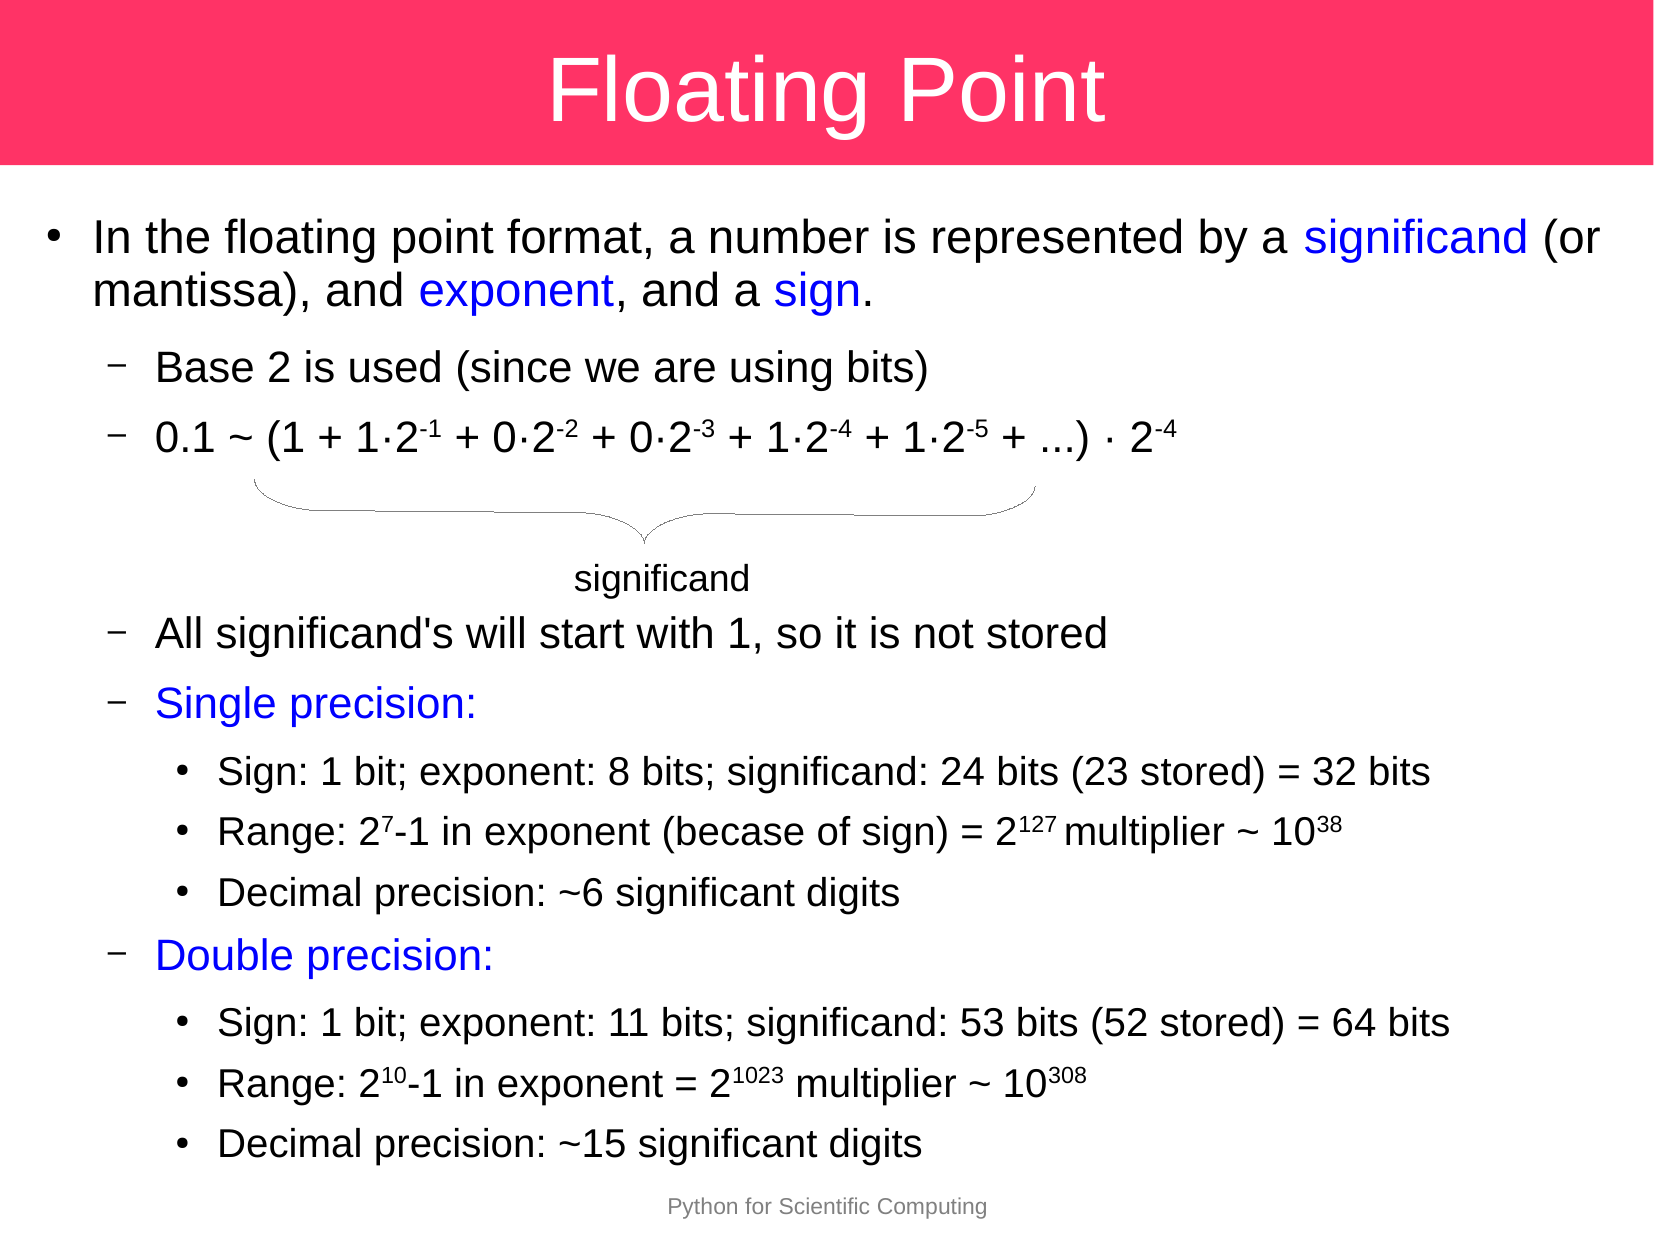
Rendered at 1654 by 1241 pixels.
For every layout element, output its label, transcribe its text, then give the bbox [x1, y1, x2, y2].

text_box significand [559, 550, 830, 607]
title Floating Point [82, 31, 1571, 148]
list In the floating point format, a number is represented by a significand (or mantissa), and exponent, and a sign. Base 2 is used (since we are using bits) 0.1 ~ (1 + 1·2-1 + 0·2-2 + 0·2-3 + 1·2-4 + 1·2-5 + ...) · 2-4 All significand's will start with 1, so it is not stored Single precision: Sign: 1 bit; exponent: 8 bits; significand: 24 bits (23 stored) = 32 bits Range: 27-1 in exponent (becase of sign) = 2127 multiplier ~ 1038 Decimal precision: ~6 significant digits Double precision: Sign: 1 bit; exponent: 11 bits; significand: 53 bits (52 stored) = 64 bits Range: 210-1 in exponent = 21023 multiplier ~ 10308 Decimal precision: ~15 significant digits [30, 210, 1621, 1171]
